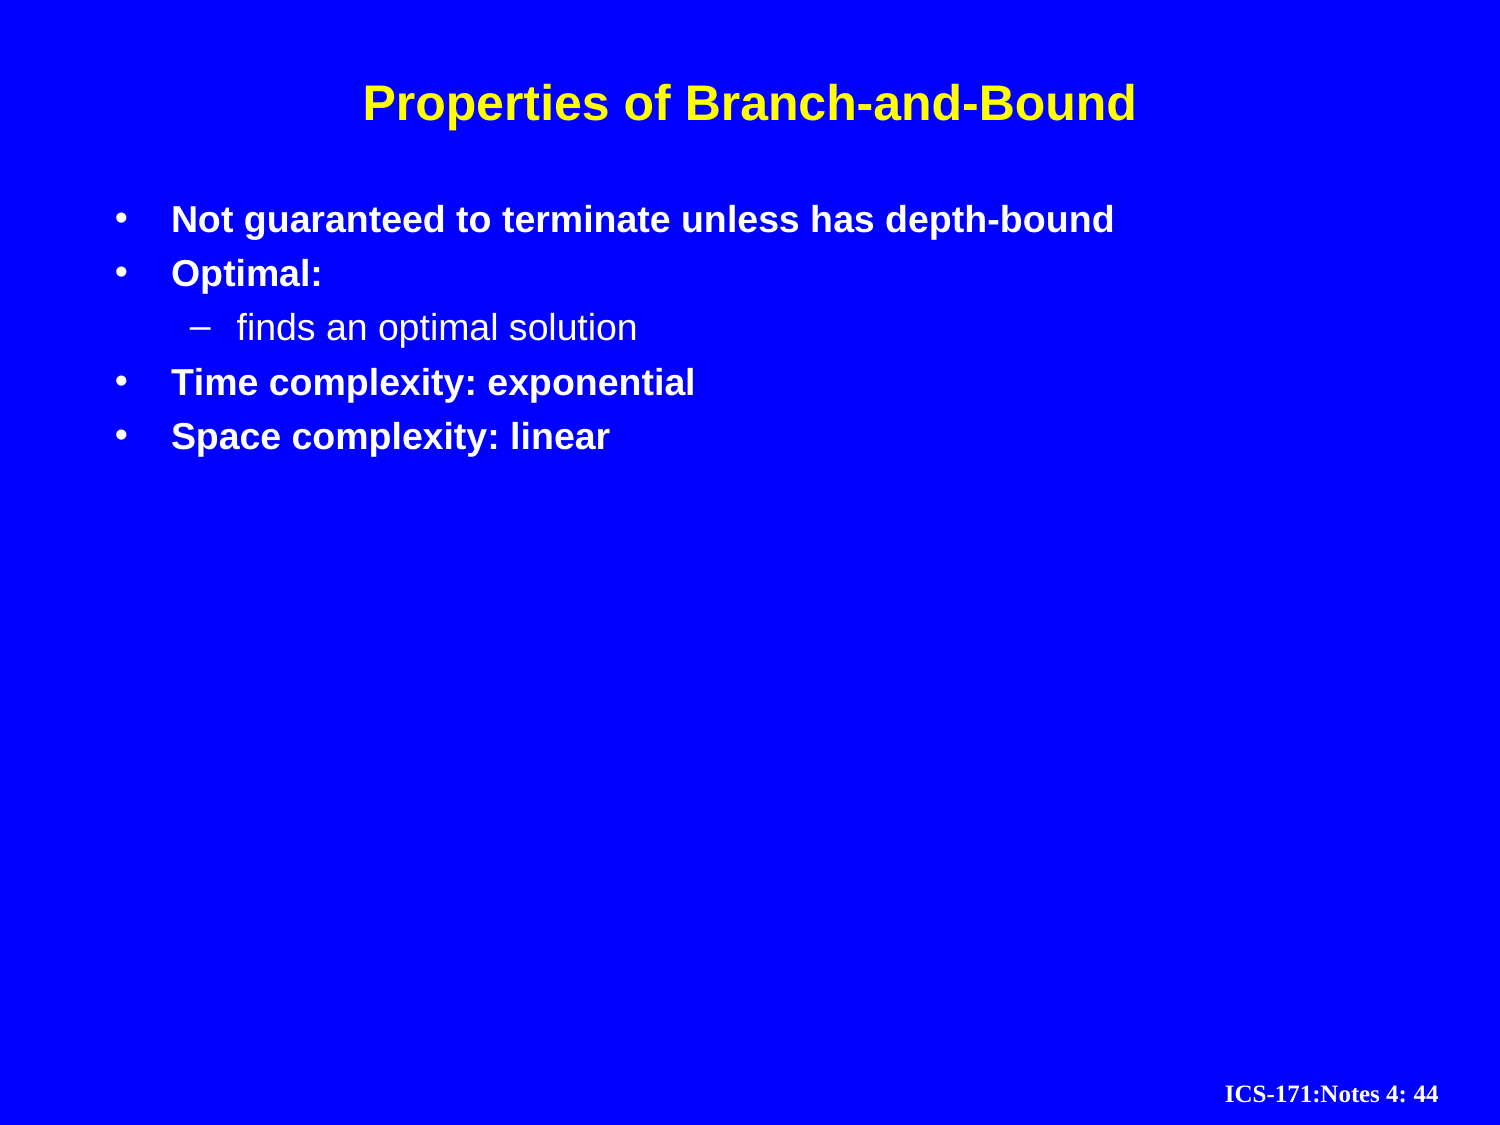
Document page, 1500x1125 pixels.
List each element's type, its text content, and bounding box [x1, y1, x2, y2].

list Not guaranteed to terminate unless has depth-bound Optimal: finds an optimal solution Time complexity: exponential Space complexity: linear [99, 187, 1388, 1013]
title Properties of Branch-and-Bound [112, 49, 1388, 150]
